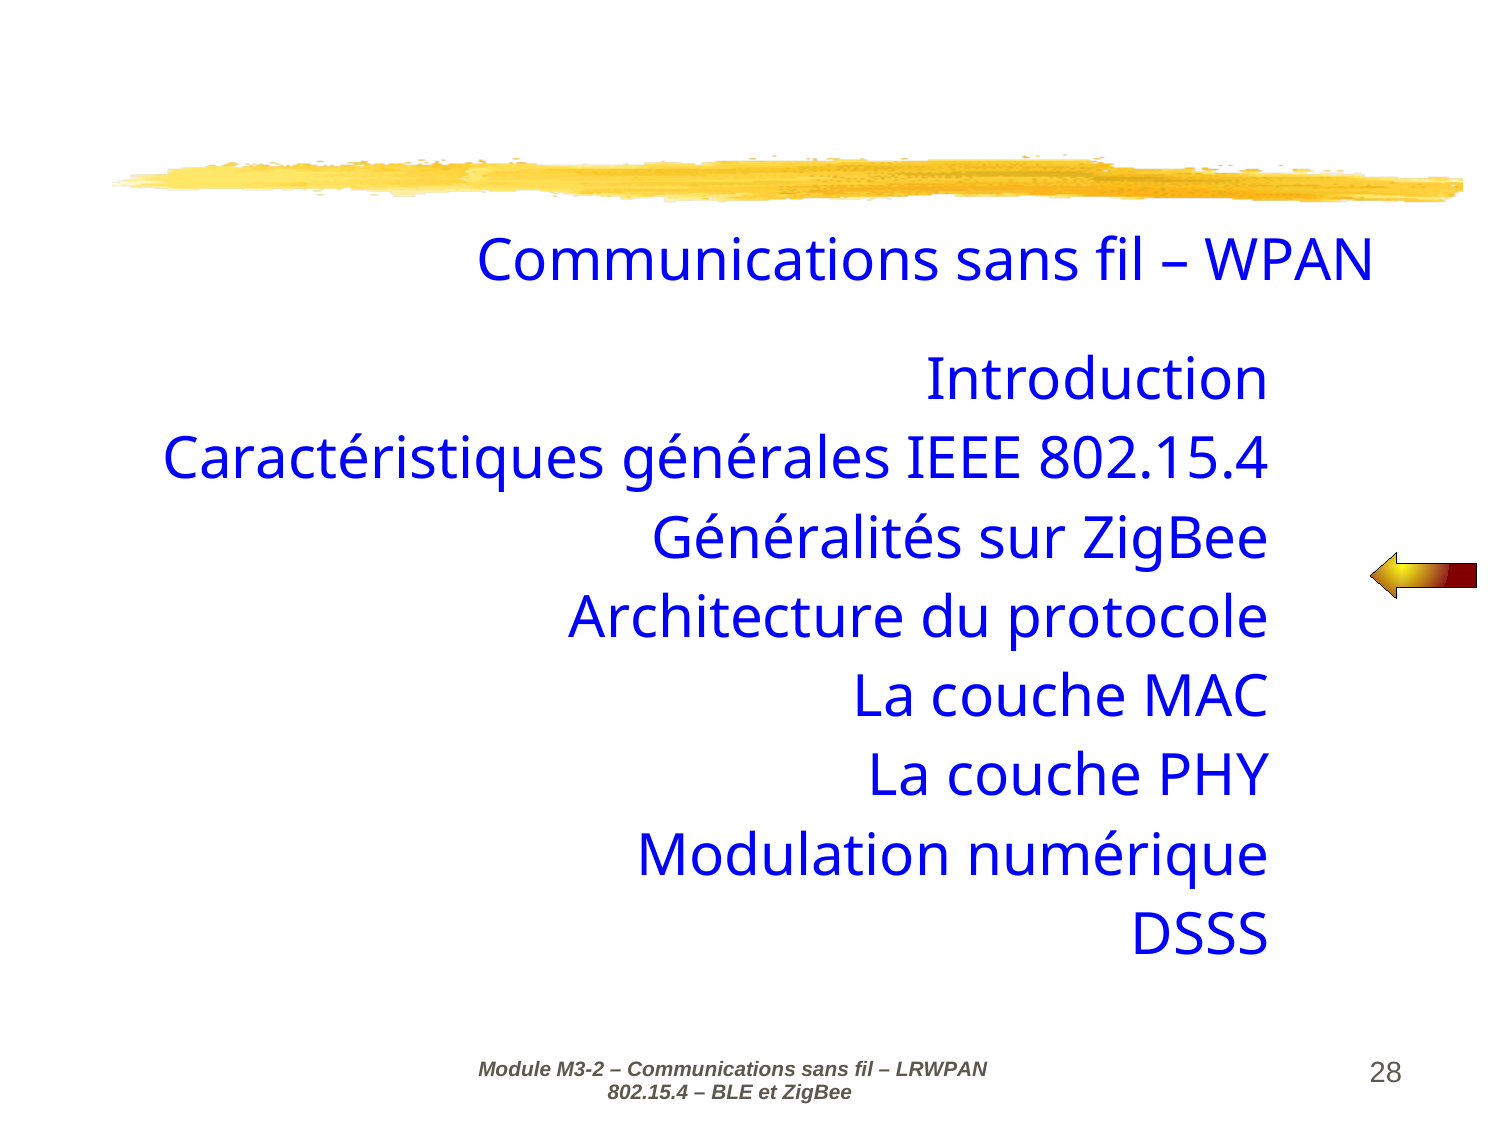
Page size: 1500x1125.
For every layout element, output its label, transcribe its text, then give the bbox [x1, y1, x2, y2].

picture [112, 149, 1463, 213]
title Communications sans fil – WPAN [101, 215, 1377, 301]
text_box Introduction Caractéristiques générales IEEE 802.15.4 Généralités sur ZigBee Architecture du protocole La couche MAC La couche PHY Modulation numérique DSSS [147, 329, 1384, 1125]
text_box [1370, 552, 1477, 599]
